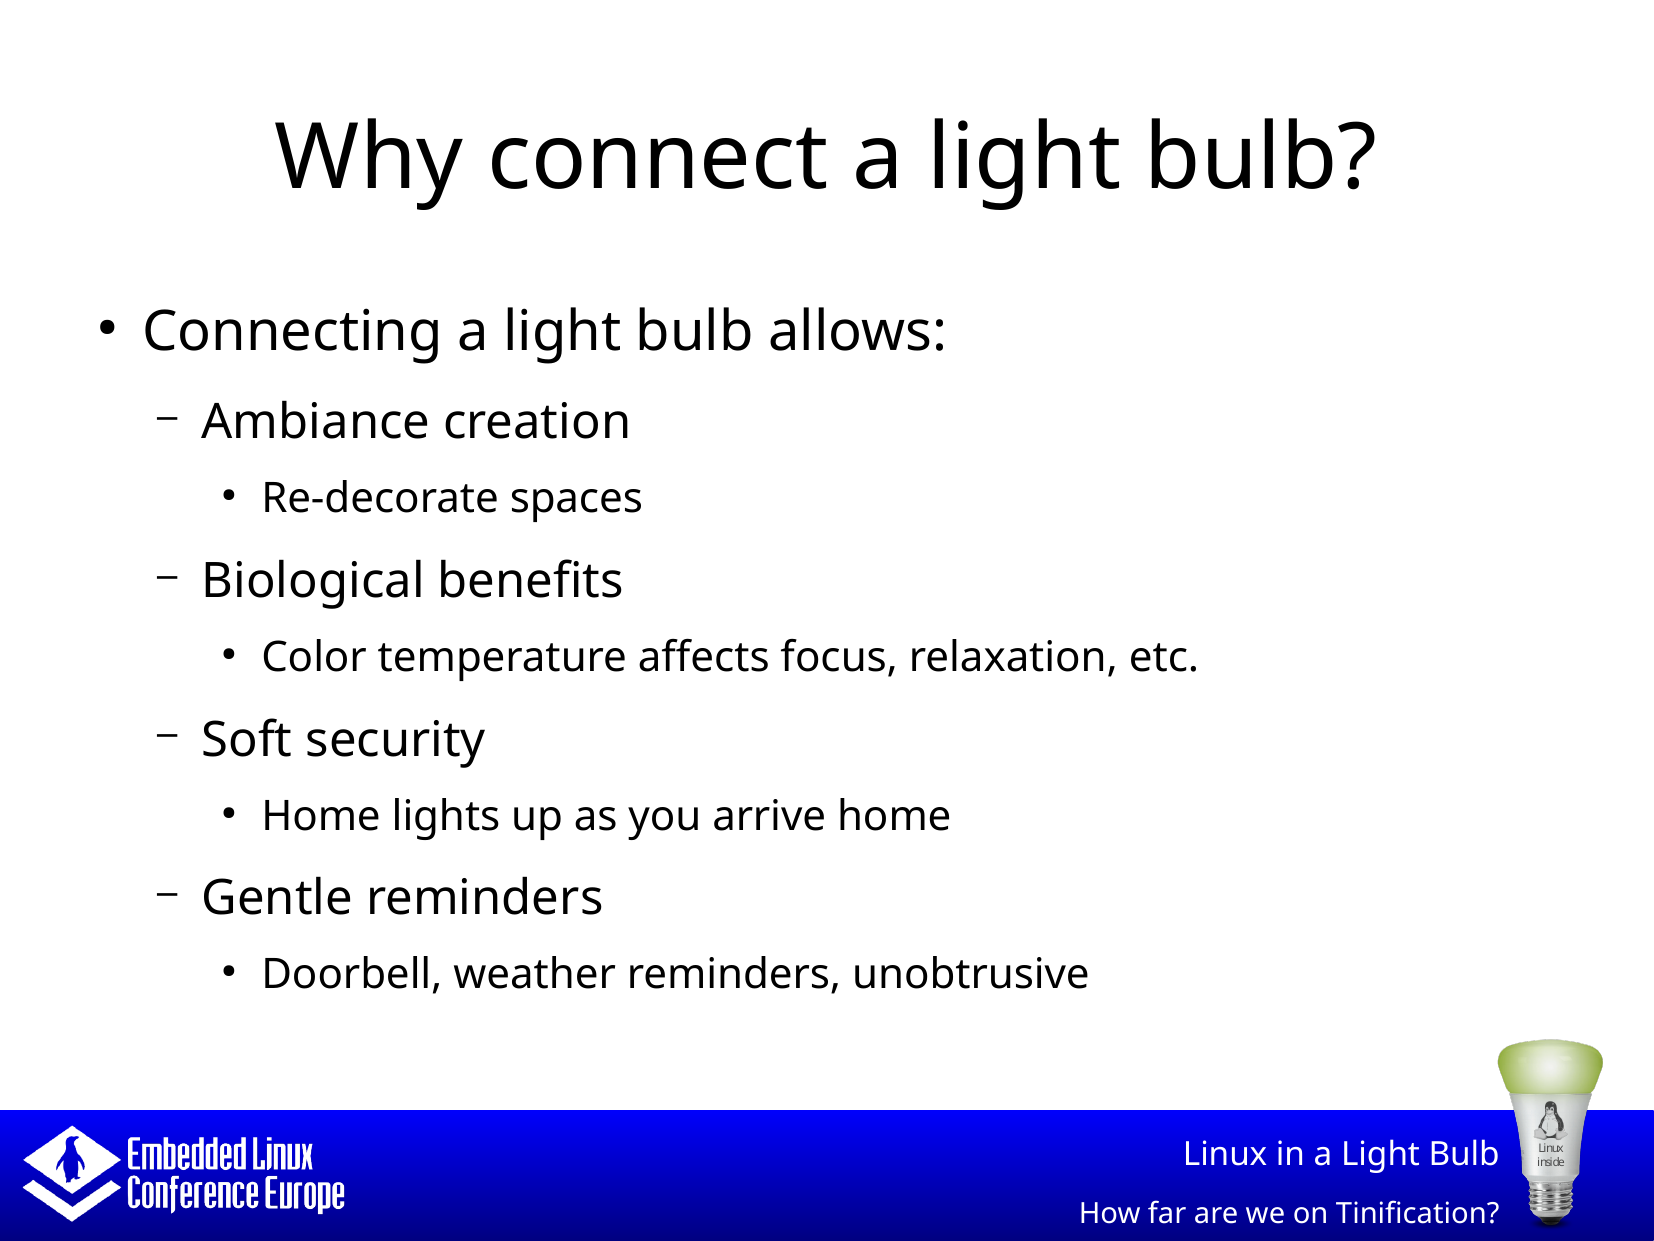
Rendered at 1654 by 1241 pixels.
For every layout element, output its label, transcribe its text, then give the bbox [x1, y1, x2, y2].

picture [18, 1120, 349, 1226]
list Connecting a light bulb allows: Ambiance creation Re-decorate spaces Biological benefits Color temperature affects focus, relaxation, etc. Soft security Home lights up as you arrive home Gentle reminders Doorbell, weather reminders, unobtrusive [82, 290, 1571, 1010]
title Why connect a light bulb? [82, 49, 1571, 257]
